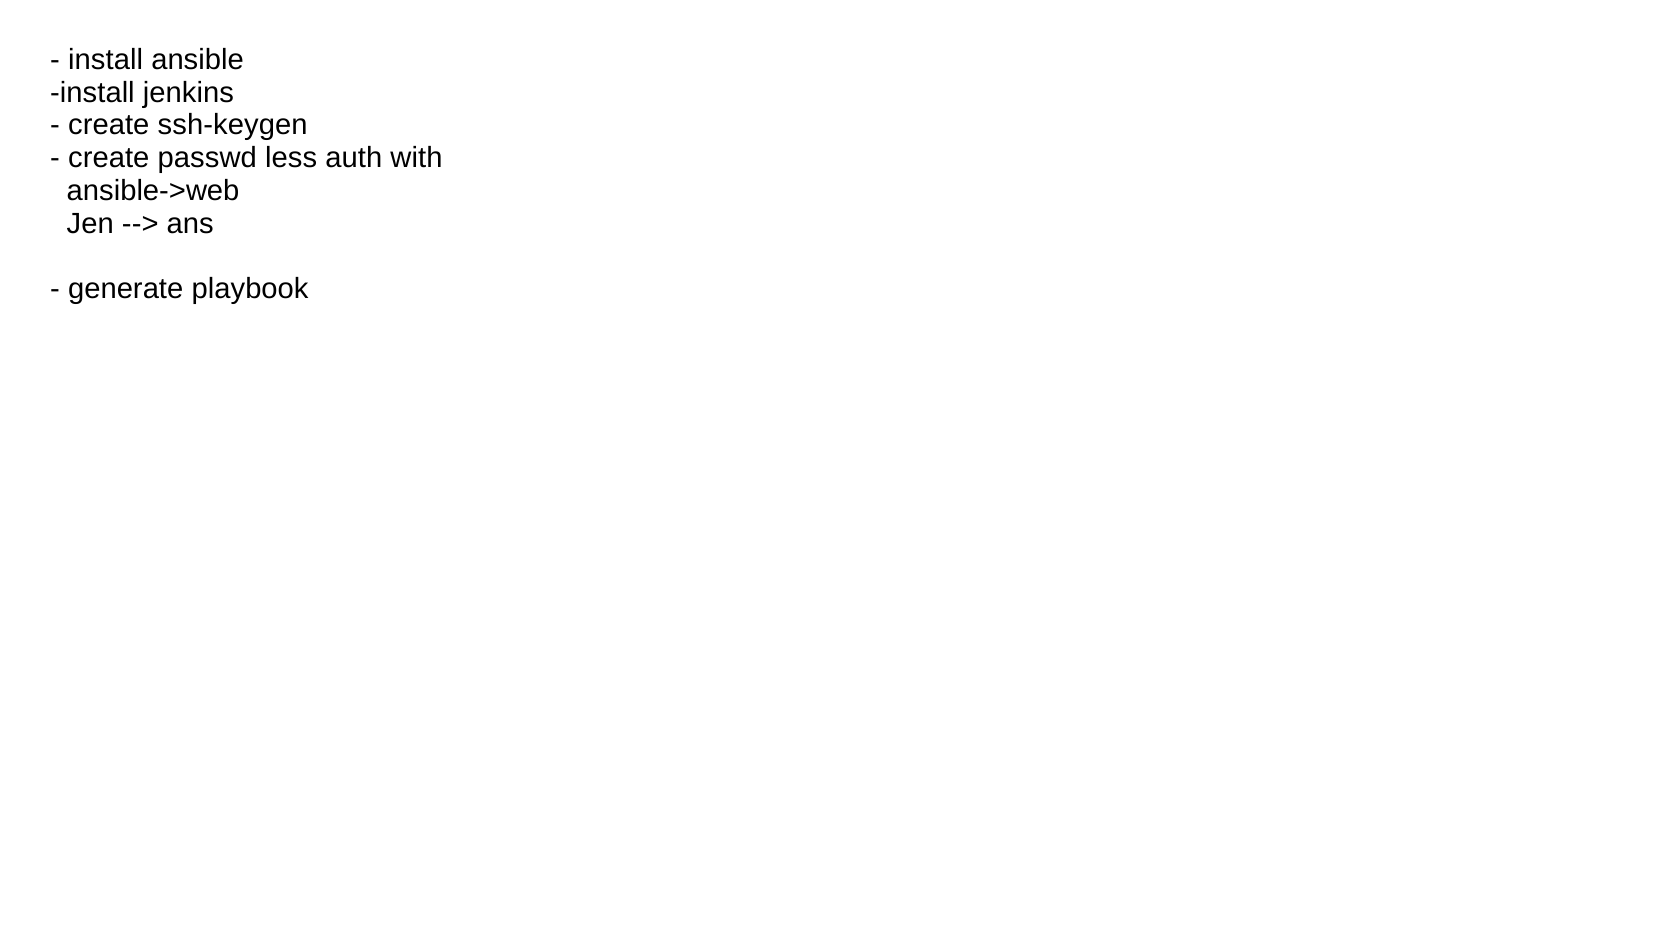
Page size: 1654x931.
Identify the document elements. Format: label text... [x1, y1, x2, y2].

text_box - install ansible -install jenkins - create ssh-keygen - create passwd less auth with ansible->web Jen --> ans - generate playbook [35, 35, 650, 313]
